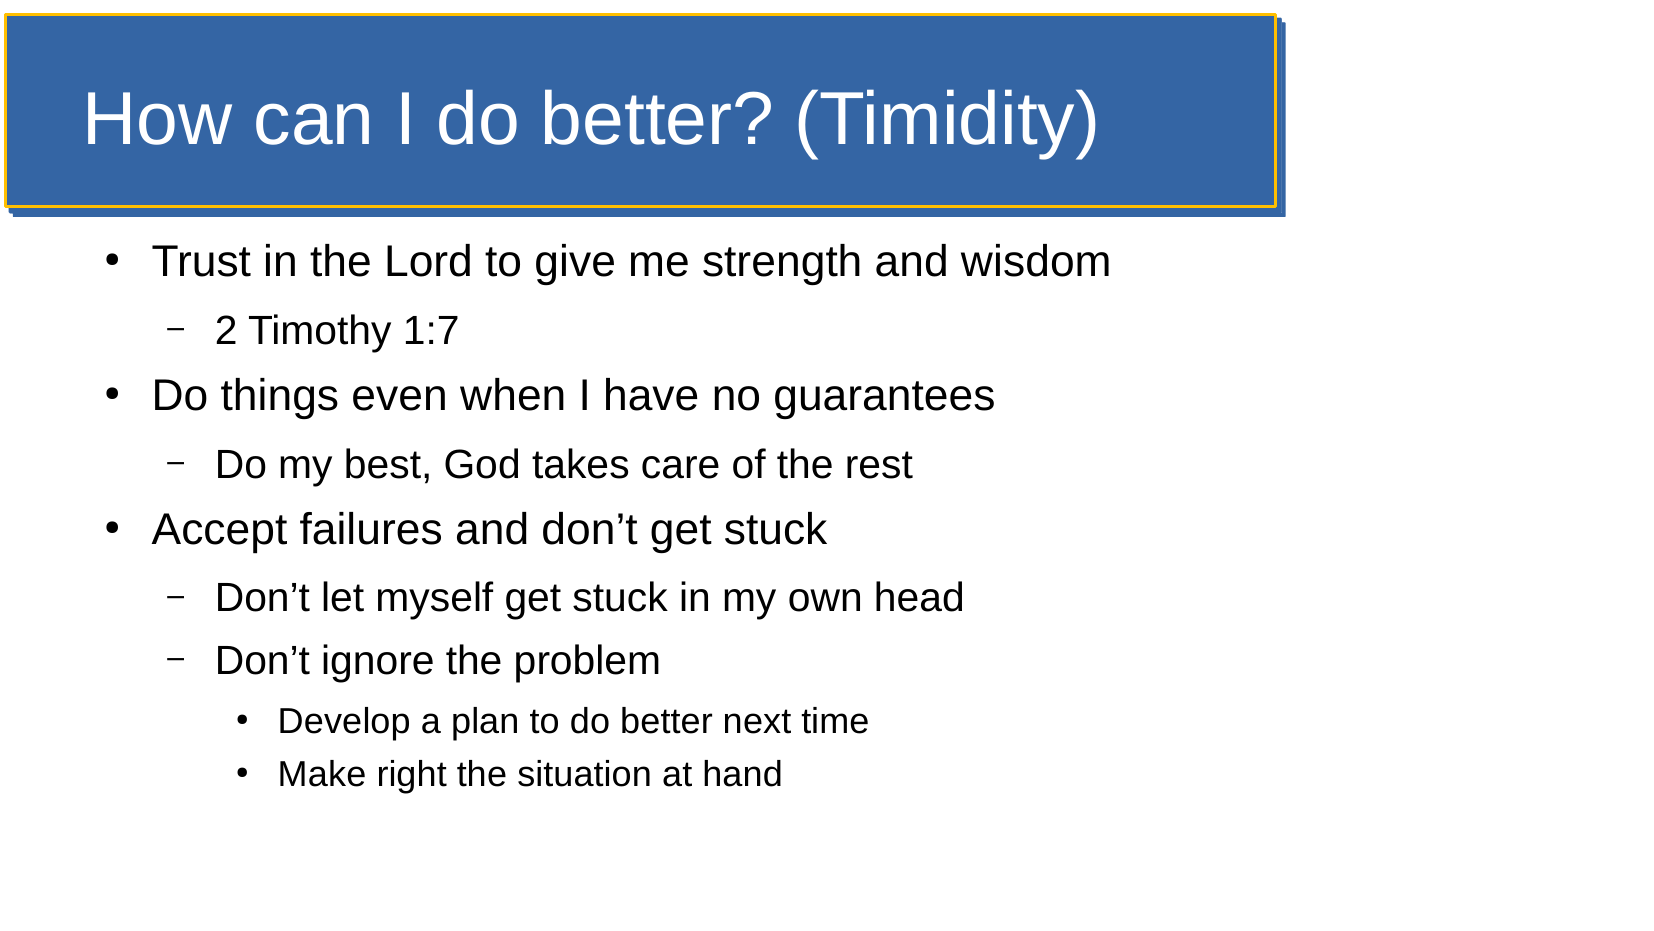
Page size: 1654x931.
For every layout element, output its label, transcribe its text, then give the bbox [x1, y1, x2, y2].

list Trust in the Lord to give me strength and wisdom 2 Timothy 1:7 Do things even when I have no guarantees Do my best, God takes care of the rest Accept failures and don’t get stuck Don’t let myself get stuck in my own head Don’t ignore the problem Develop a plan to do better next time Make right the situation at hand [88, 236, 1565, 798]
title How can I do better? (Timidity) [82, 44, 1235, 192]
